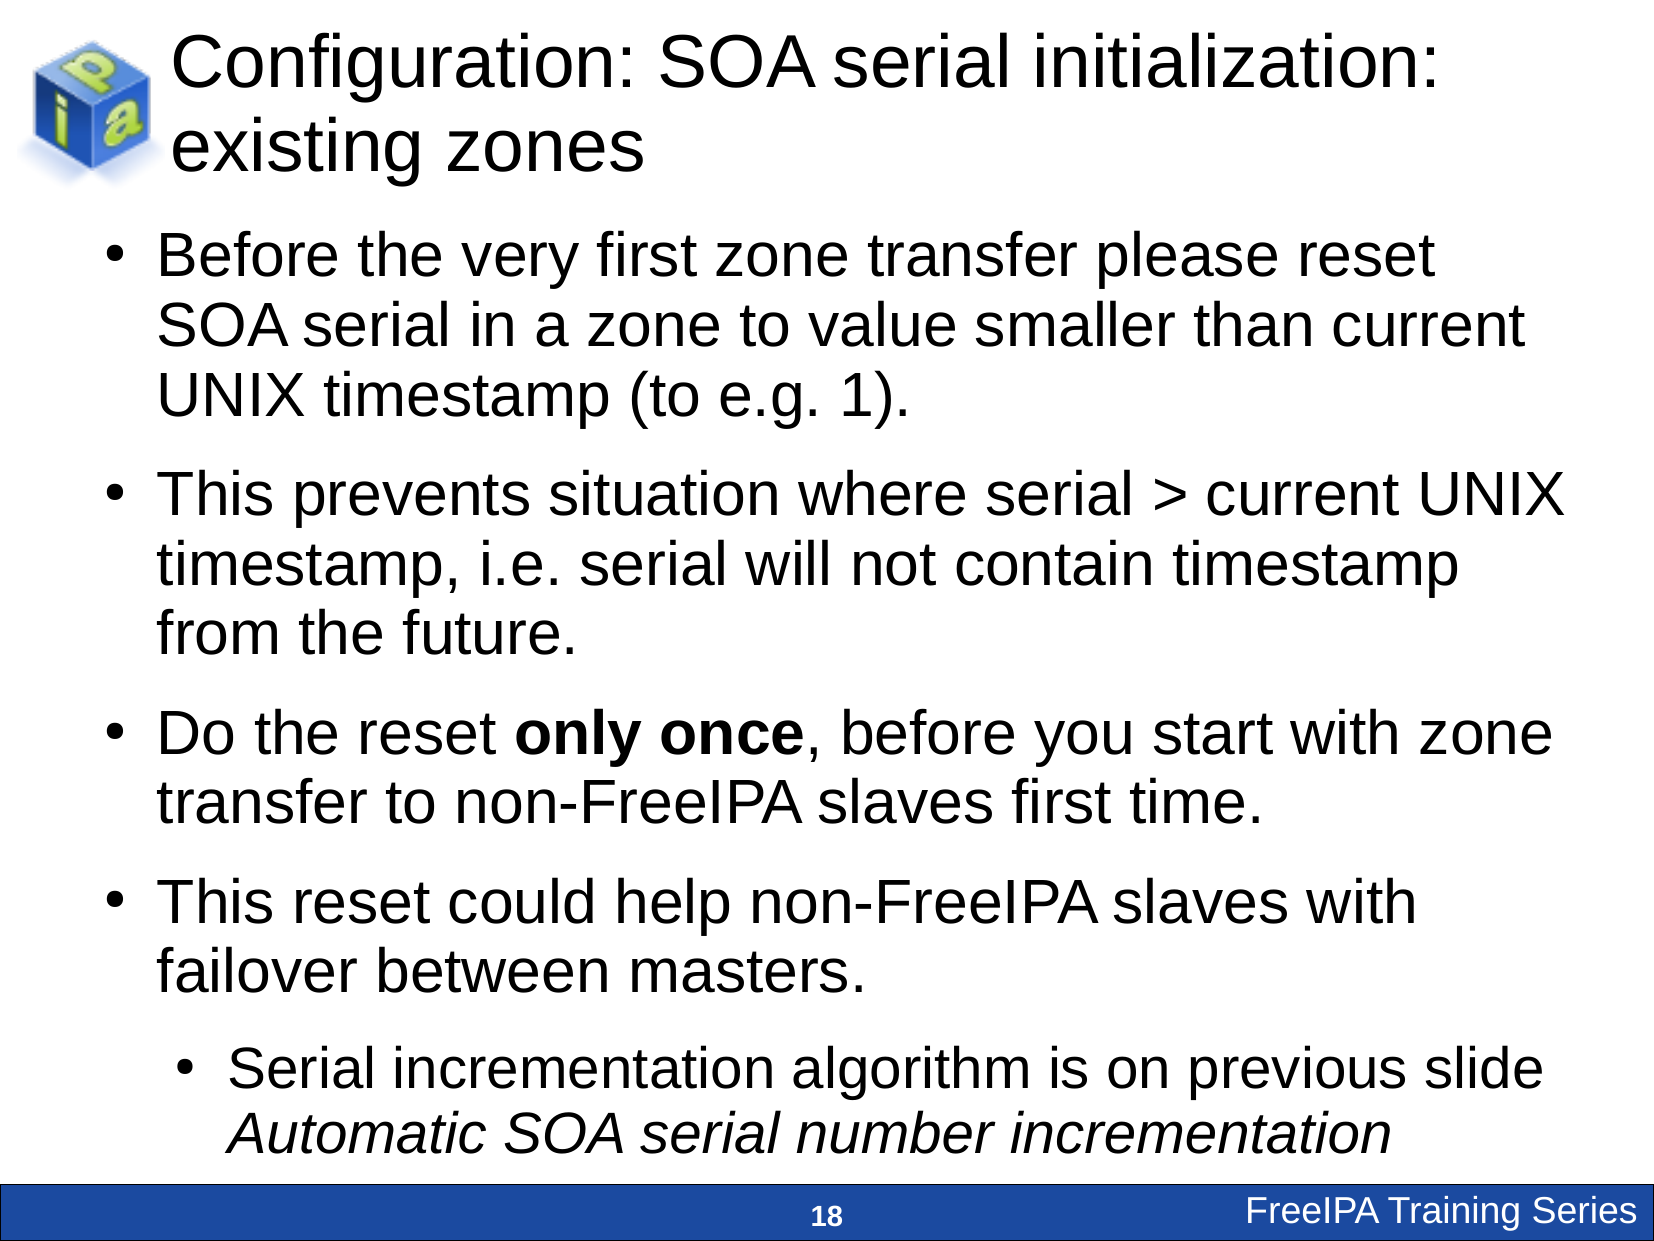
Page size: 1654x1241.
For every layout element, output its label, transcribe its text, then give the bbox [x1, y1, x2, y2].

picture [17, 34, 165, 193]
title Configuration: SOA serial initialization: existing zones [170, 0, 1654, 208]
list Before the very first zone transfer please reset SOA serial in a zone to value smaller than current UNIX timestamp (to e.g. 1). This prevents situation where serial > current UNIX timestamp, i.e. serial will not contain timestamp from the future. Do the reset only once, before you start with zone transfer to non-FreeIPA slaves first time. This reset could help non-FreeIPA slaves with failover between masters. Serial incrementation algorithm is on previous slide Automatic SOA serial number incrementation [86, 220, 1575, 1166]
